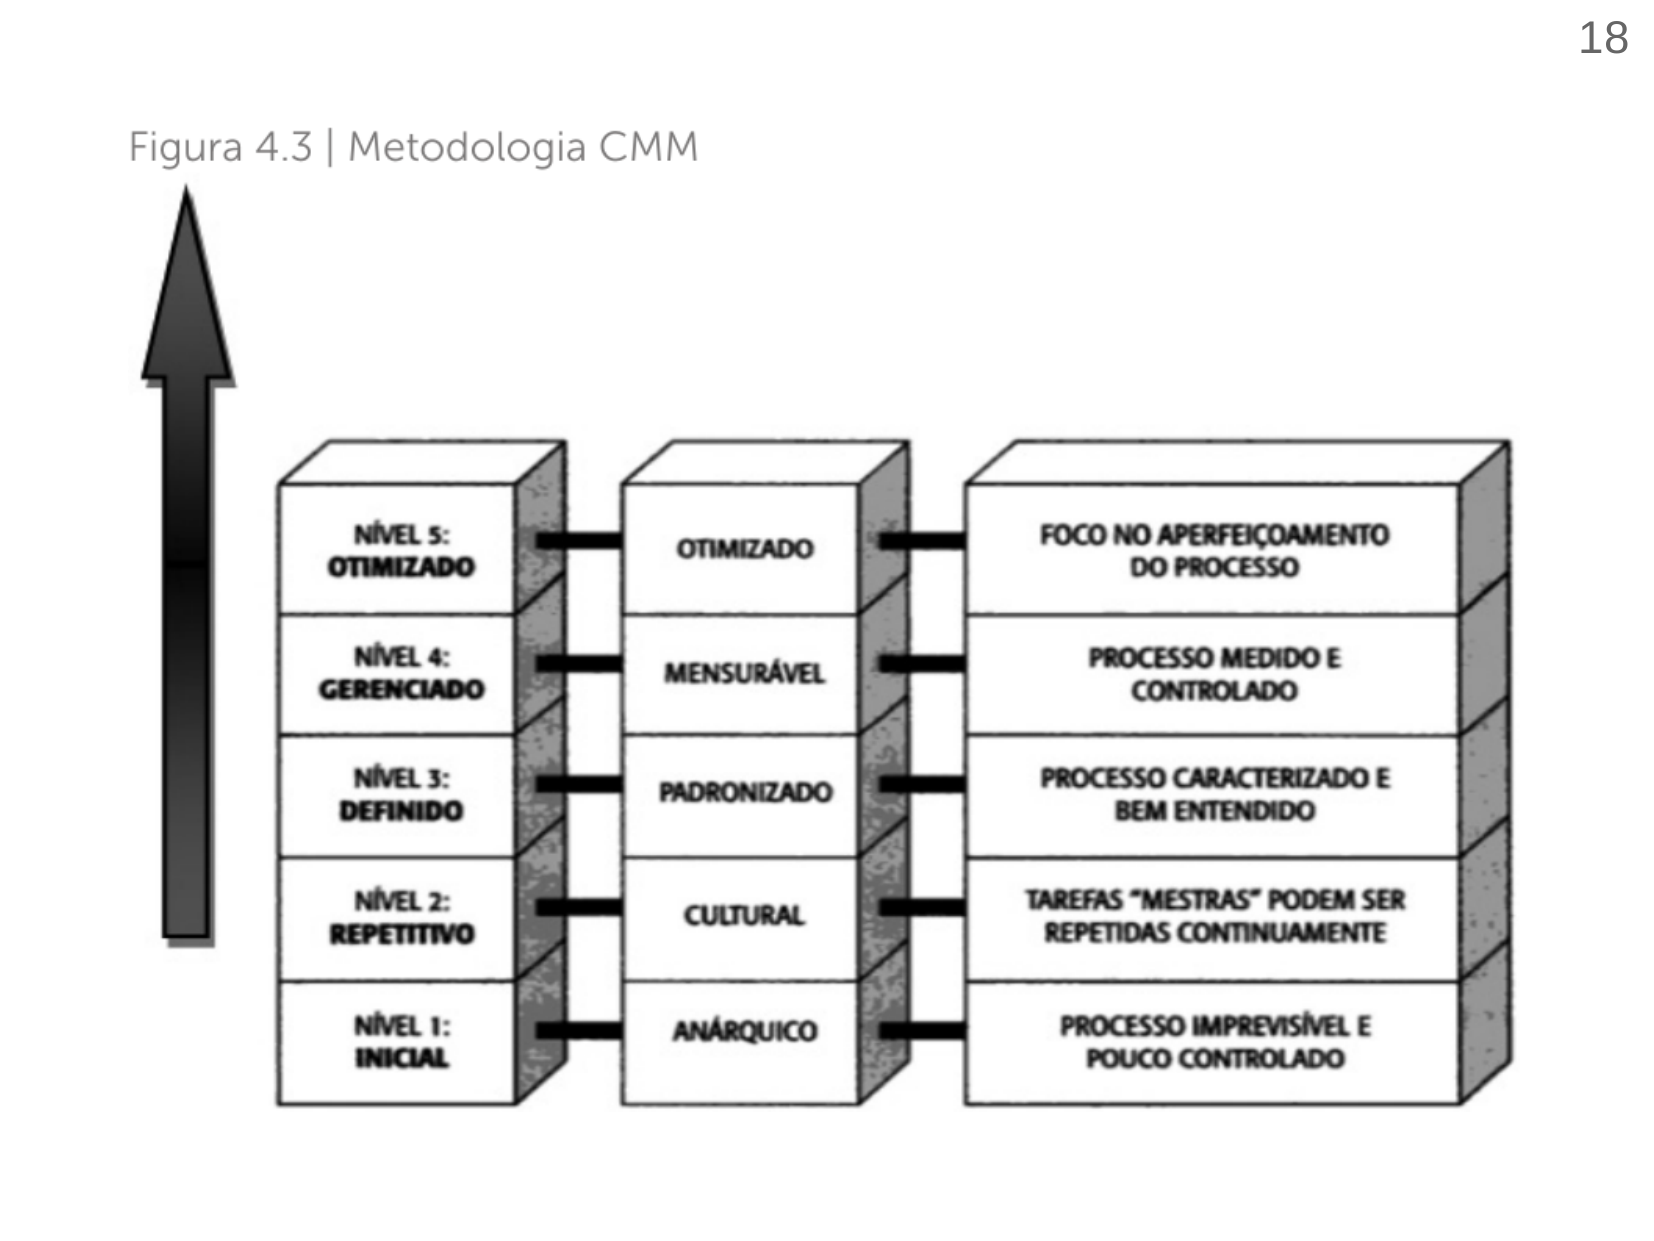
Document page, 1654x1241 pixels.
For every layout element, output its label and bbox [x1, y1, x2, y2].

picture [128, 125, 1520, 1112]
